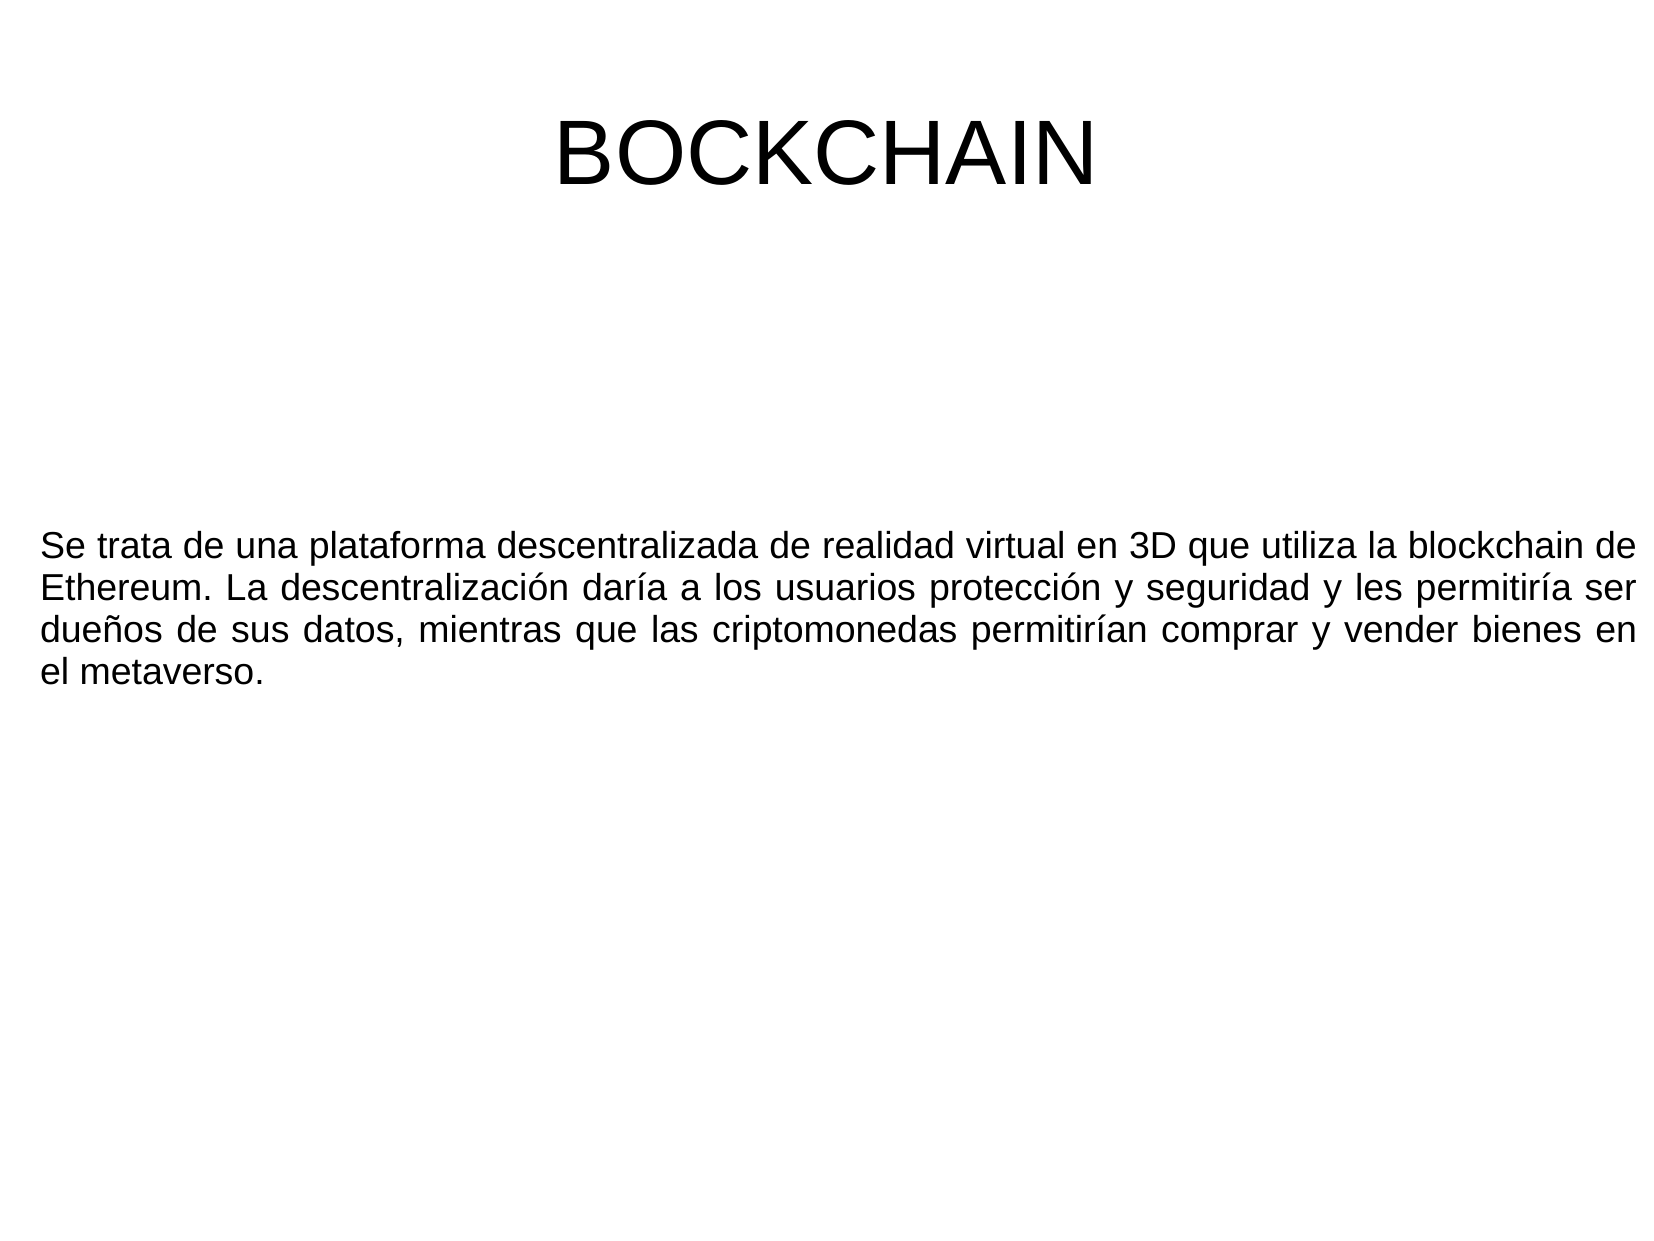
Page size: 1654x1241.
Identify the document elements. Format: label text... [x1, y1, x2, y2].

title BOCKCHAIN [82, 49, 1571, 257]
text_box Se trata de una plataforma descentralizada de realidad virtual en 3D que utiliza la blockchain de Ethereum. La descentralización daría a los usuarios protección y seguridad y les permitiría ser dueños de sus datos, mientras que las criptomonedas permitirían comprar y vender bienes en el metaverso. [25, 517, 1653, 701]
